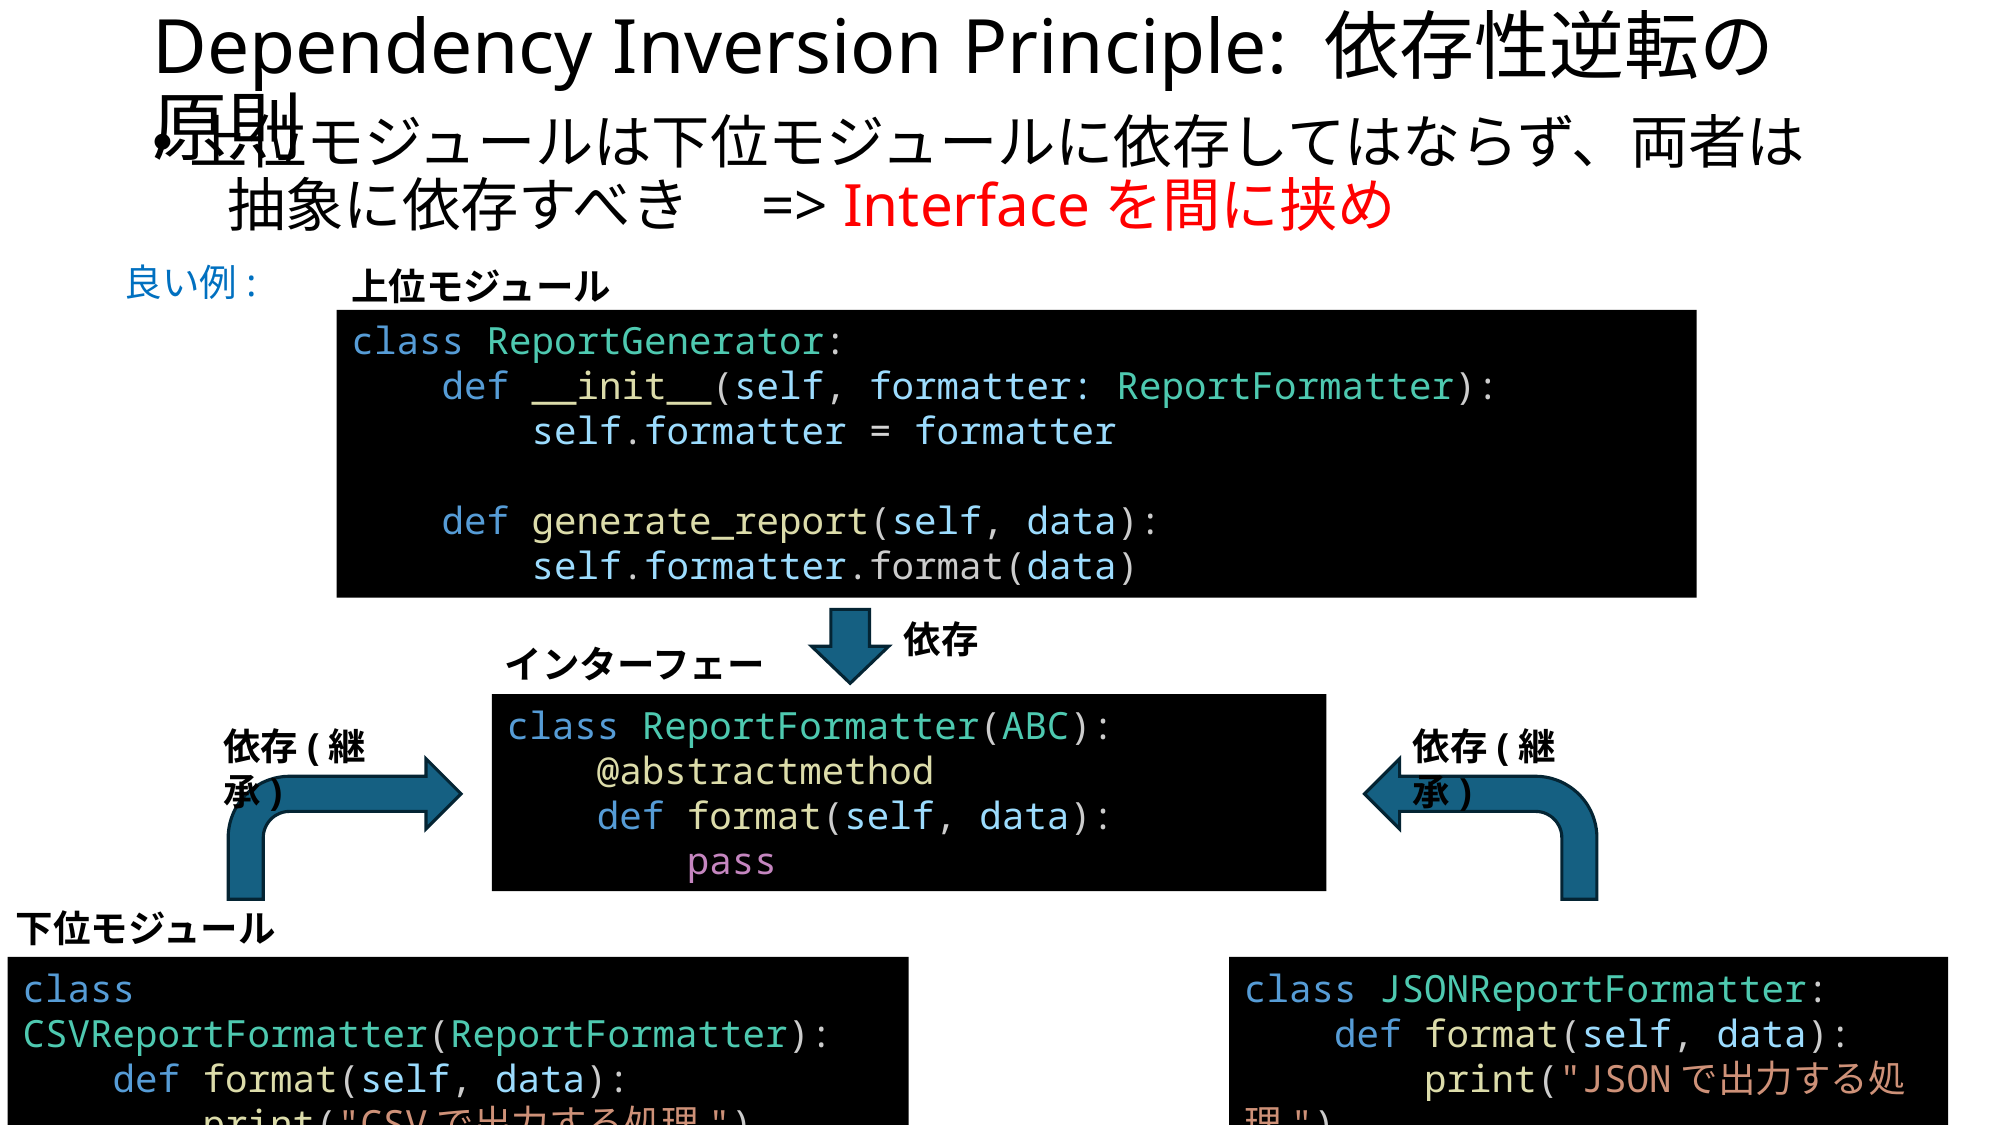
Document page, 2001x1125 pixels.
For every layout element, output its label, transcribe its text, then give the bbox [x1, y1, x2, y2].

text_box インターフェース [489, 633, 788, 695]
list 上位モジュールは下位モジュールに依存してはならず、両者は抽象に依存すべき => Interfaceを間に挟め [137, 106, 1863, 260]
text_box 依存(継承) [1397, 715, 1611, 776]
text_box class ReportGenerator: def __init__(self, formatter: ReportFormatter): self.formatter = formatter def generate_report(self, data): self.formatter.format(data) [336, 309, 1697, 598]
text_box class CSVReportFormatter(ReportFormatter): def format(self, data): print("CSVで出力する処理") [7, 956, 909, 1109]
text_box 依存(継承) [208, 715, 421, 776]
text_box class ReportFormatter(ABC): @abstractmethod def format(self, data): pass [491, 694, 1327, 892]
text_box [228, 758, 462, 897]
text_box 良い例: [109, 251, 560, 312]
text_box [811, 609, 888, 684]
text_box [1364, 761, 1597, 900]
text_box 依存 [888, 608, 1013, 670]
text_box 下位モジュール [0, 897, 451, 958]
text_box class JSONReportFormatter: def format(self, data): print("JSONで出力する処理") [1229, 956, 1949, 1109]
title Dependency Inversion Principle: 依存性逆転の原則 [137, 1, 1863, 106]
text_box 上位モジュール [336, 255, 787, 309]
